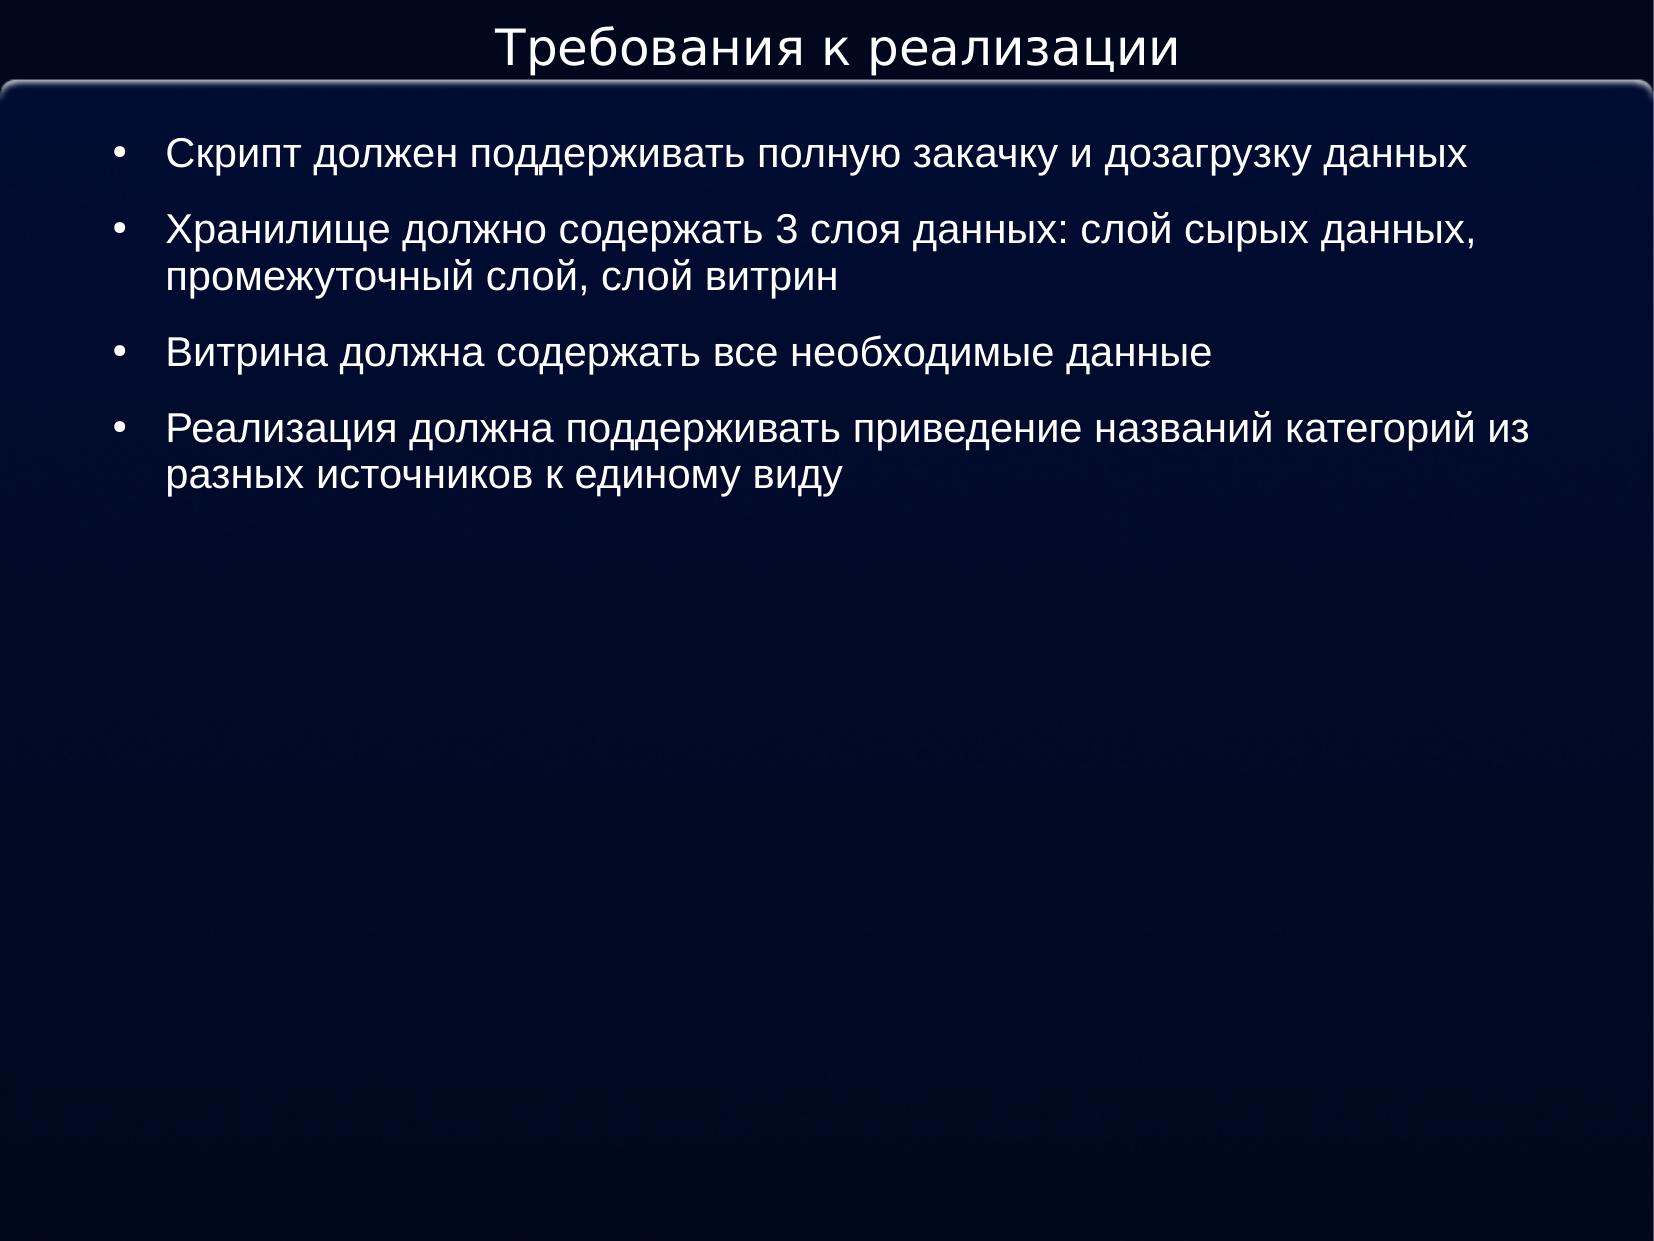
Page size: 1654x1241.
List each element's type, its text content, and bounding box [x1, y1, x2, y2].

list Скрипт должен поддерживать полную закачку и дозагрузку данных Хранилище должно содержать 3 слоя данных: слой сырых данных, промежуточный слой, слой витрин Витрина должна содержать все необходимые данные Реализация должна поддерживать приведение названий категорий из разных источников к единому виду [94, 129, 1583, 1087]
picture [0, 0, 1654, 1241]
title Требования к реализации [94, 13, 1583, 83]
